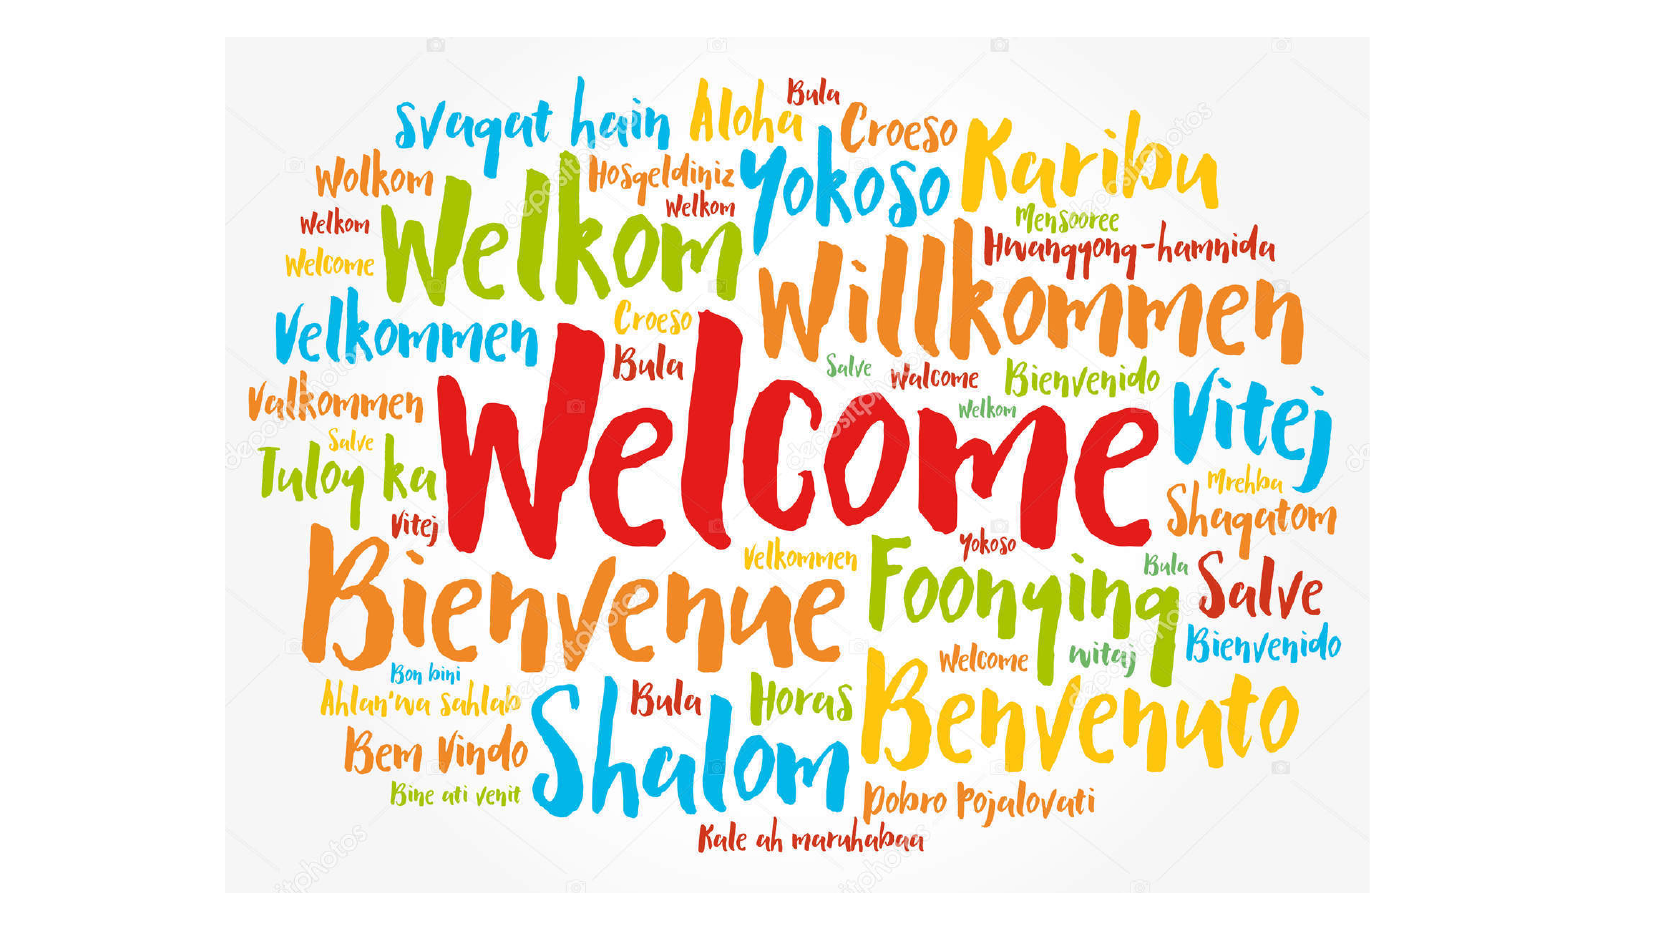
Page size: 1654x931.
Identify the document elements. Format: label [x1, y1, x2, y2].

picture [225, 37, 1370, 893]
